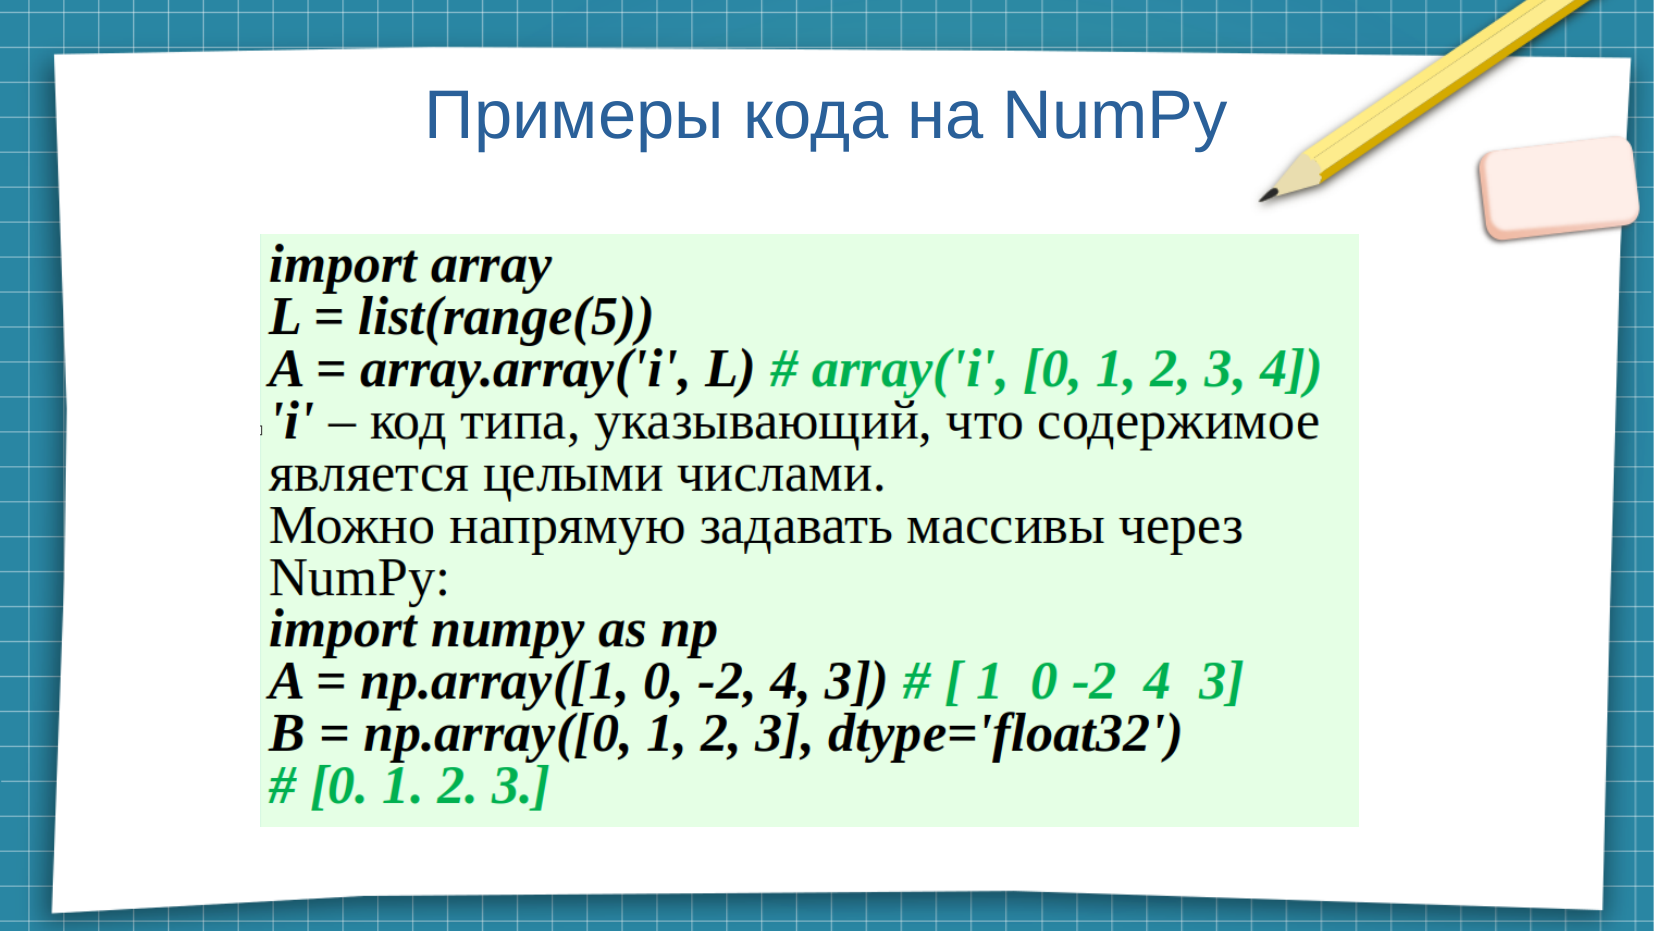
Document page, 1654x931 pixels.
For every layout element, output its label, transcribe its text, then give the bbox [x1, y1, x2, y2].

picture [0, 0, 1654, 931]
title Примеры кода на NumPy [82, 37, 1571, 193]
